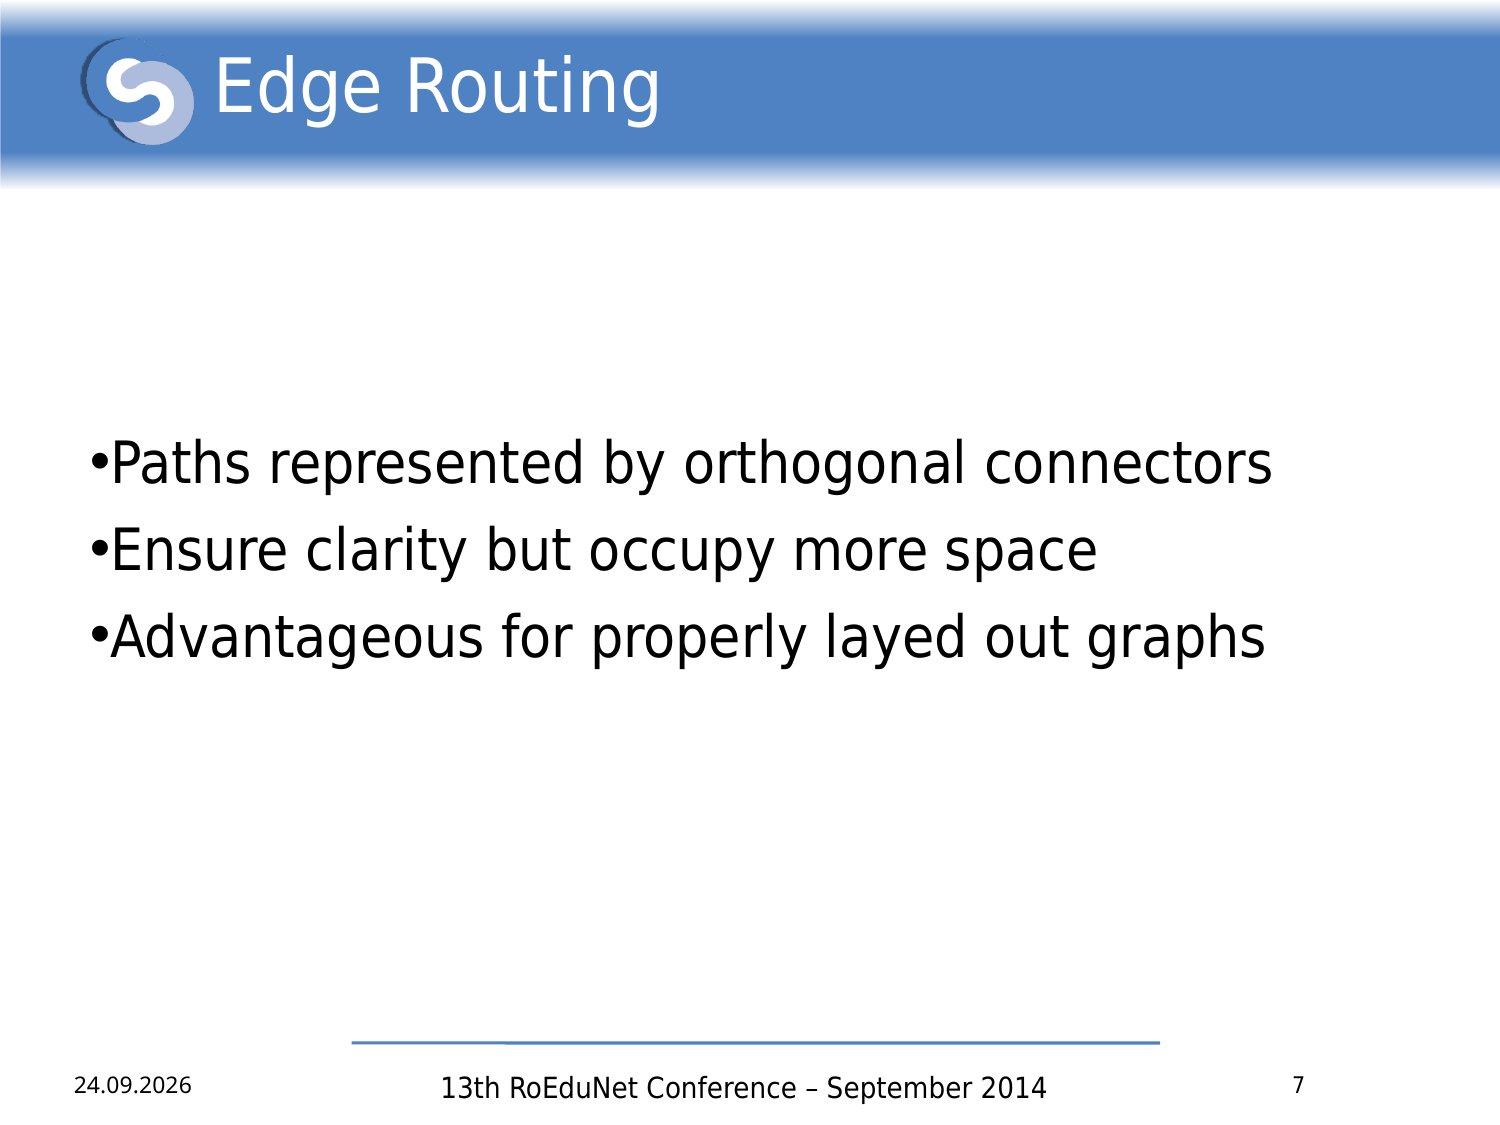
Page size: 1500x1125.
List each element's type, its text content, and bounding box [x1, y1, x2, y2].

title Edge Routing [199, 11, 1425, 155]
text_box 12.09.2014 [59, 1062, 245, 1109]
text_box 13th RoEduNet Conference – September 2014 [421, 1061, 1067, 1108]
text_box <number> [1277, 1061, 1426, 1108]
picture [0, 0, 1500, 189]
list Paths represented by orthogonal connectors Ensure clarity but occupy more space Advantageous for properly layed out graphs [75, 213, 1426, 882]
